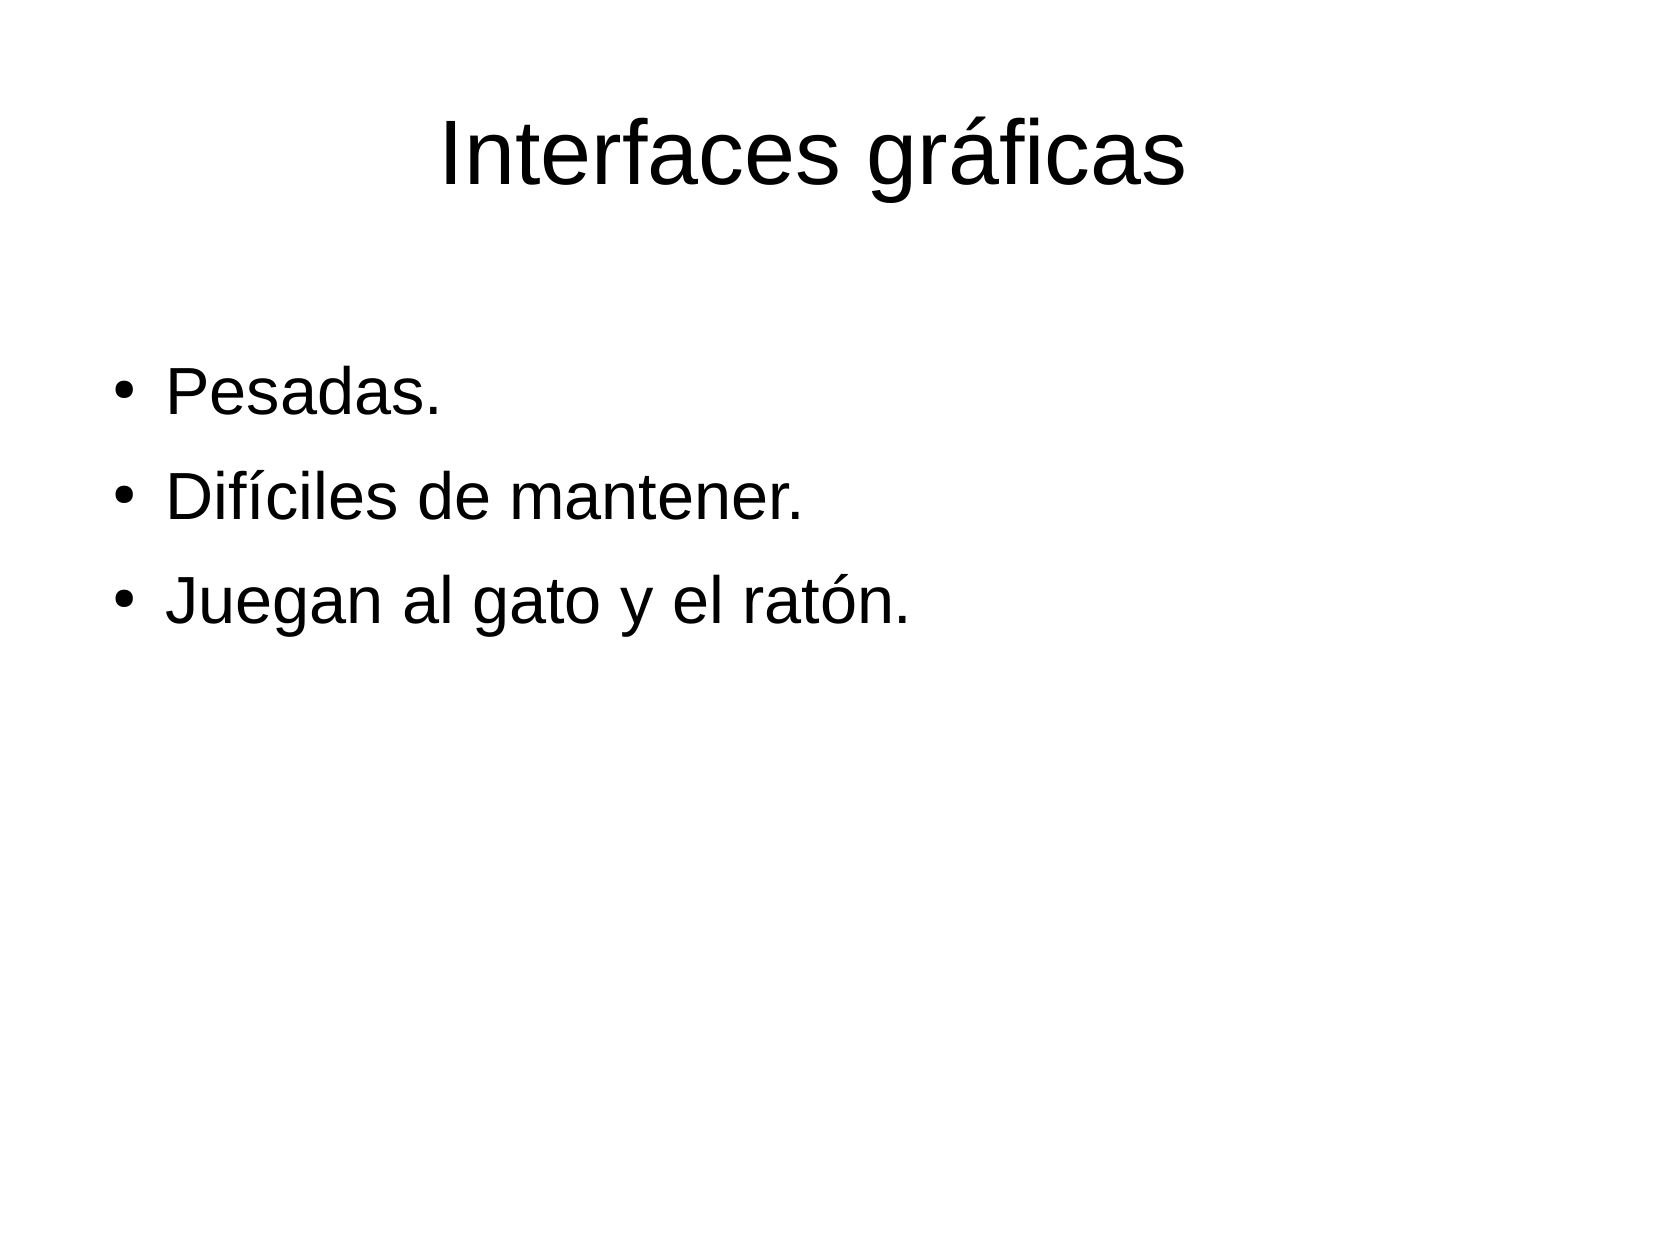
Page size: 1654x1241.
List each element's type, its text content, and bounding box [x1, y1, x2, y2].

list Pesadas. Difíciles de mantener. Juegan al gato y el ratón. [94, 354, 1583, 738]
title Interfaces gráficas [82, 49, 1571, 257]
